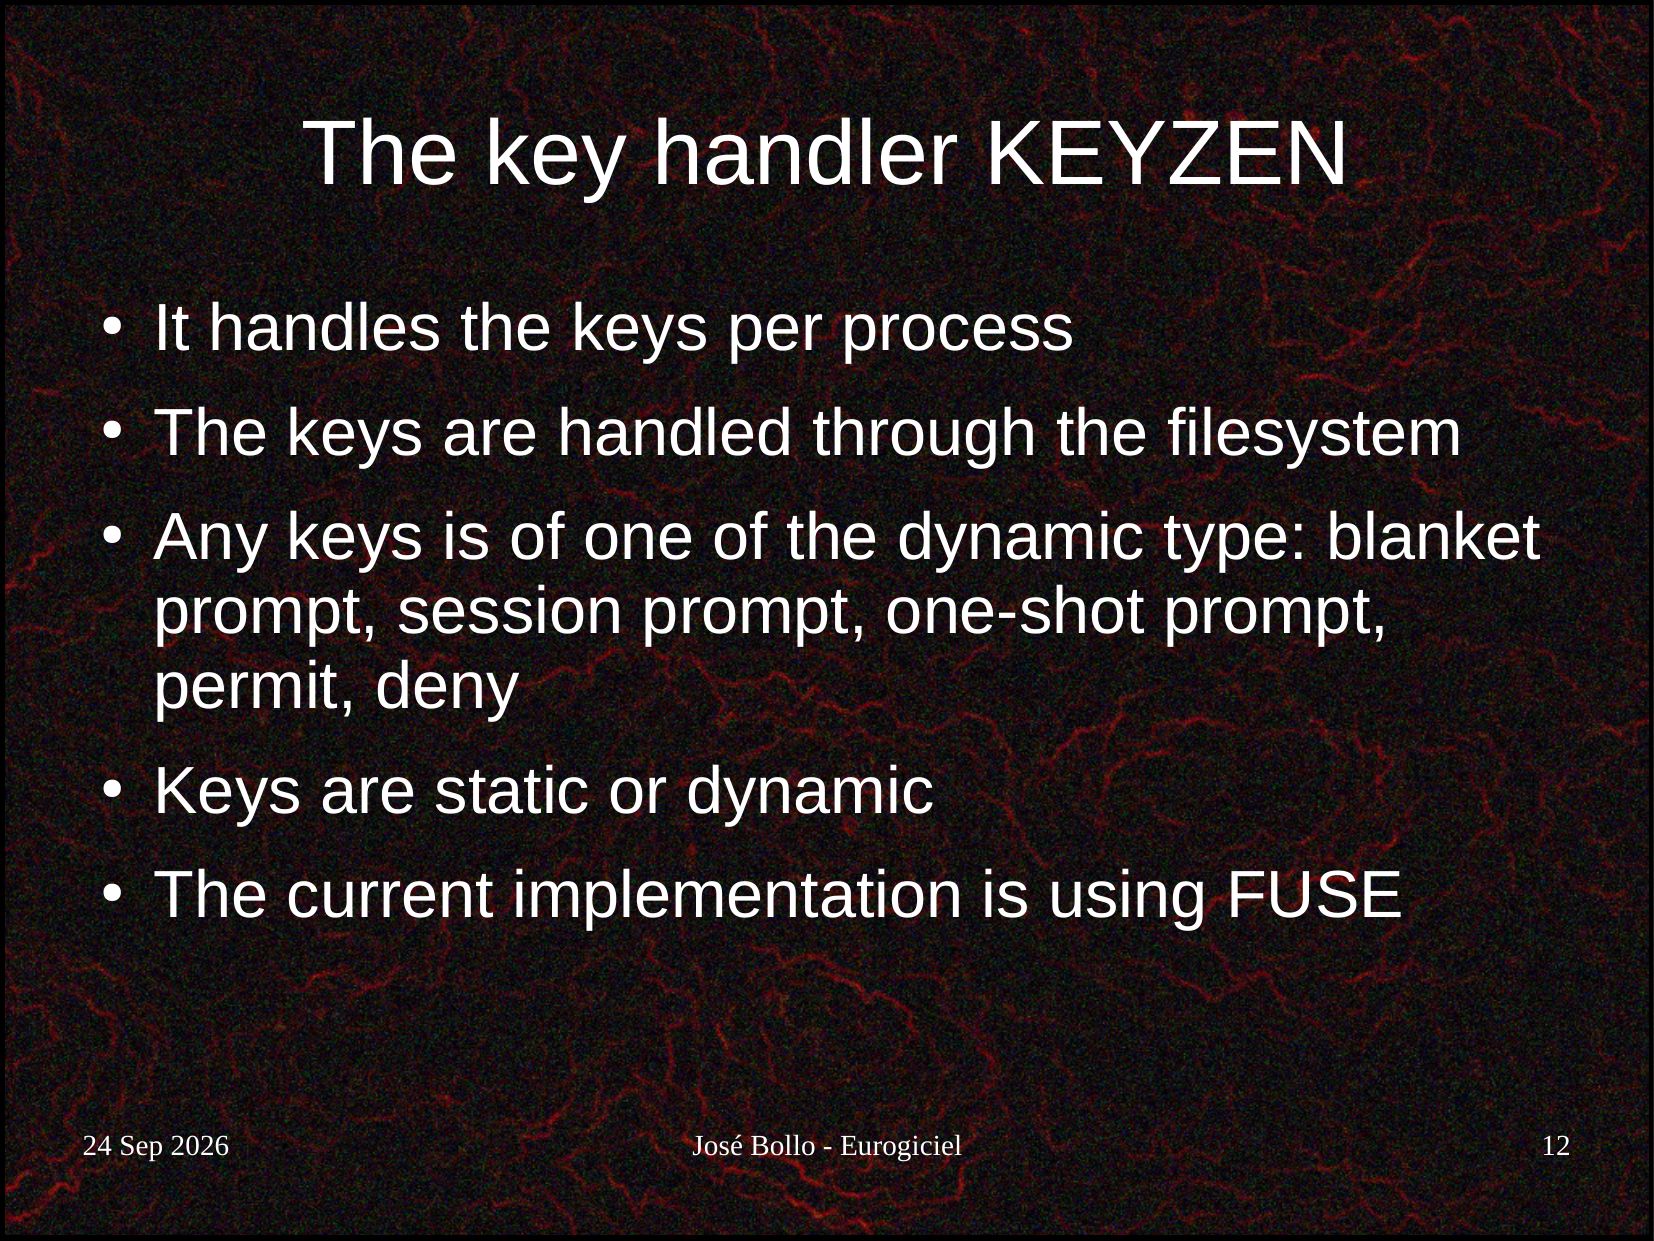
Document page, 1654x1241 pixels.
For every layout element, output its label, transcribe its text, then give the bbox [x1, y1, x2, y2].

picture [5, 5, 1649, 1235]
list It handles the keys per process The keys are handled through the filesystem Any keys is of one of the dynamic type: blanket prompt, session prompt, one-shot prompt, permit, deny Keys are static or dynamic The current implementation is using FUSE [82, 290, 1571, 1010]
title The key handler KEYZEN [82, 49, 1571, 257]
